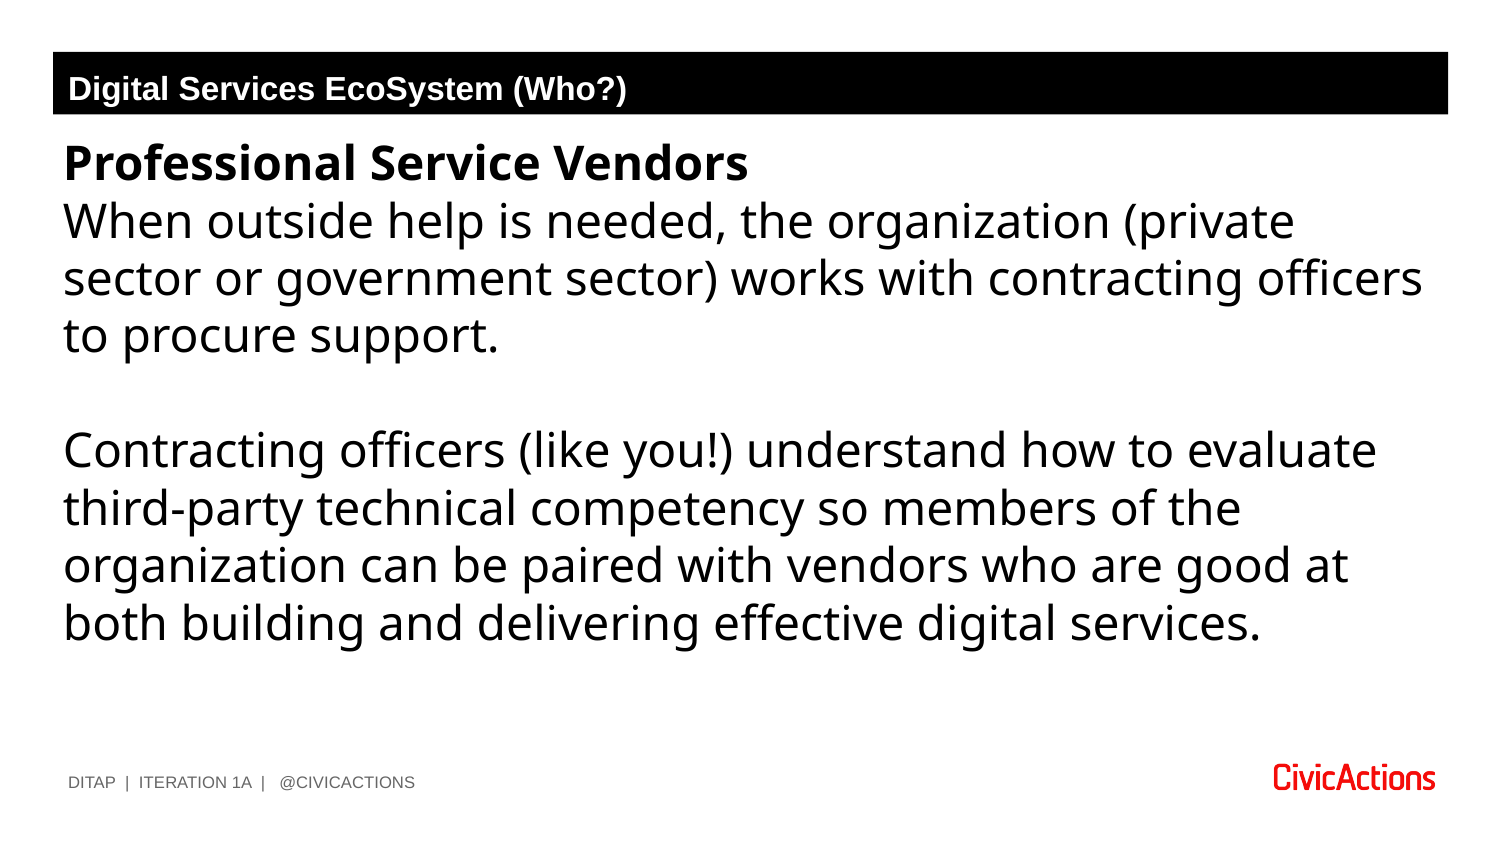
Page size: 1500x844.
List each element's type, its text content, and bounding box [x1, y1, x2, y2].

title Digital Services EcoSystem (Who?) [53, 51, 1449, 115]
picture [1271, 758, 1438, 795]
list Professional Service Vendors When outside help is needed, the organization (private sector or government sector) works with contracting officers to procure support. Contracting officers (like you!) understand how to evaluate third-party technical competency so members of the organization can be paired with vendors who are good at both building and delivering effective digital services. [53, 123, 1449, 717]
